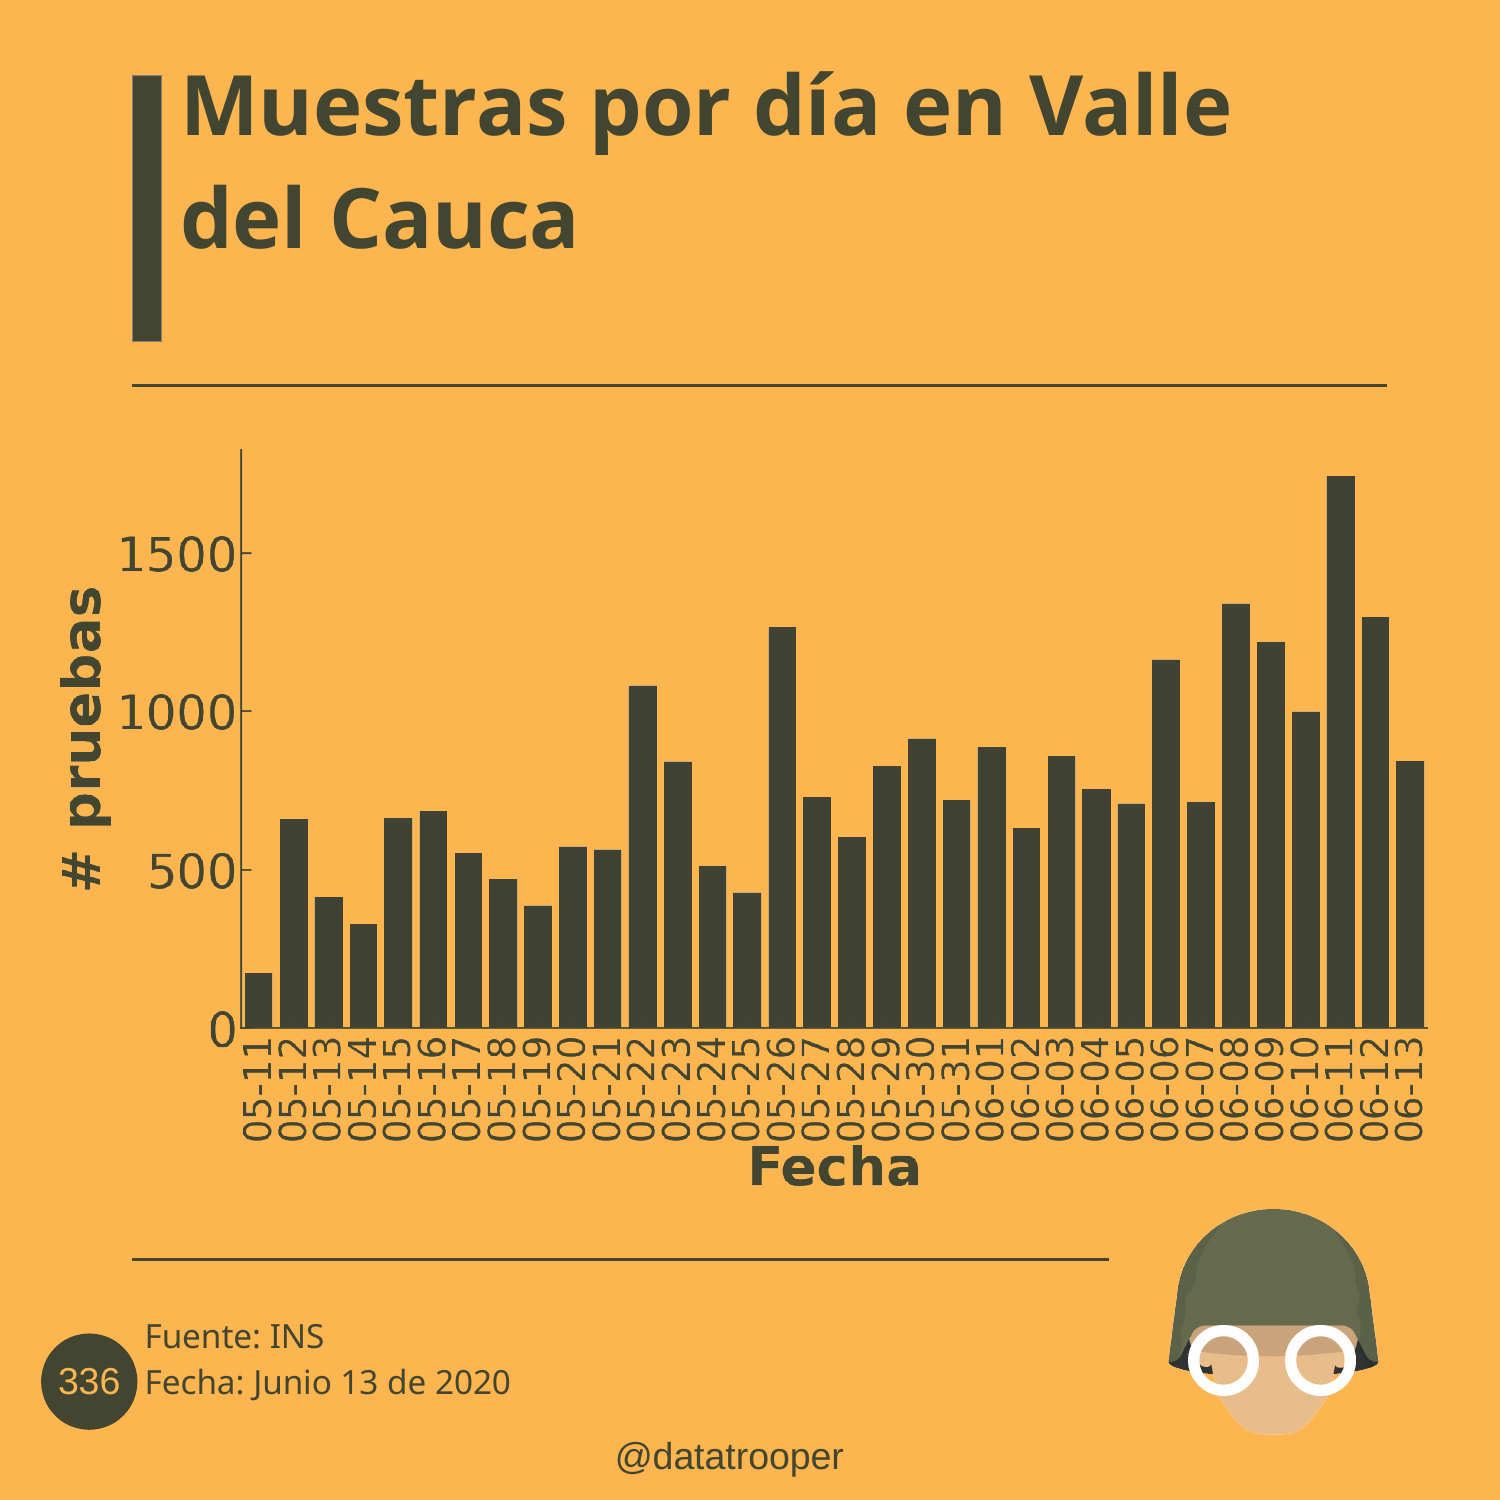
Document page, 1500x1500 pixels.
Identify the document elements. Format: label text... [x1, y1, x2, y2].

picture [60, 449, 1428, 1500]
title Muestras por día en Valle del Cauca [180, 64, 1351, 255]
